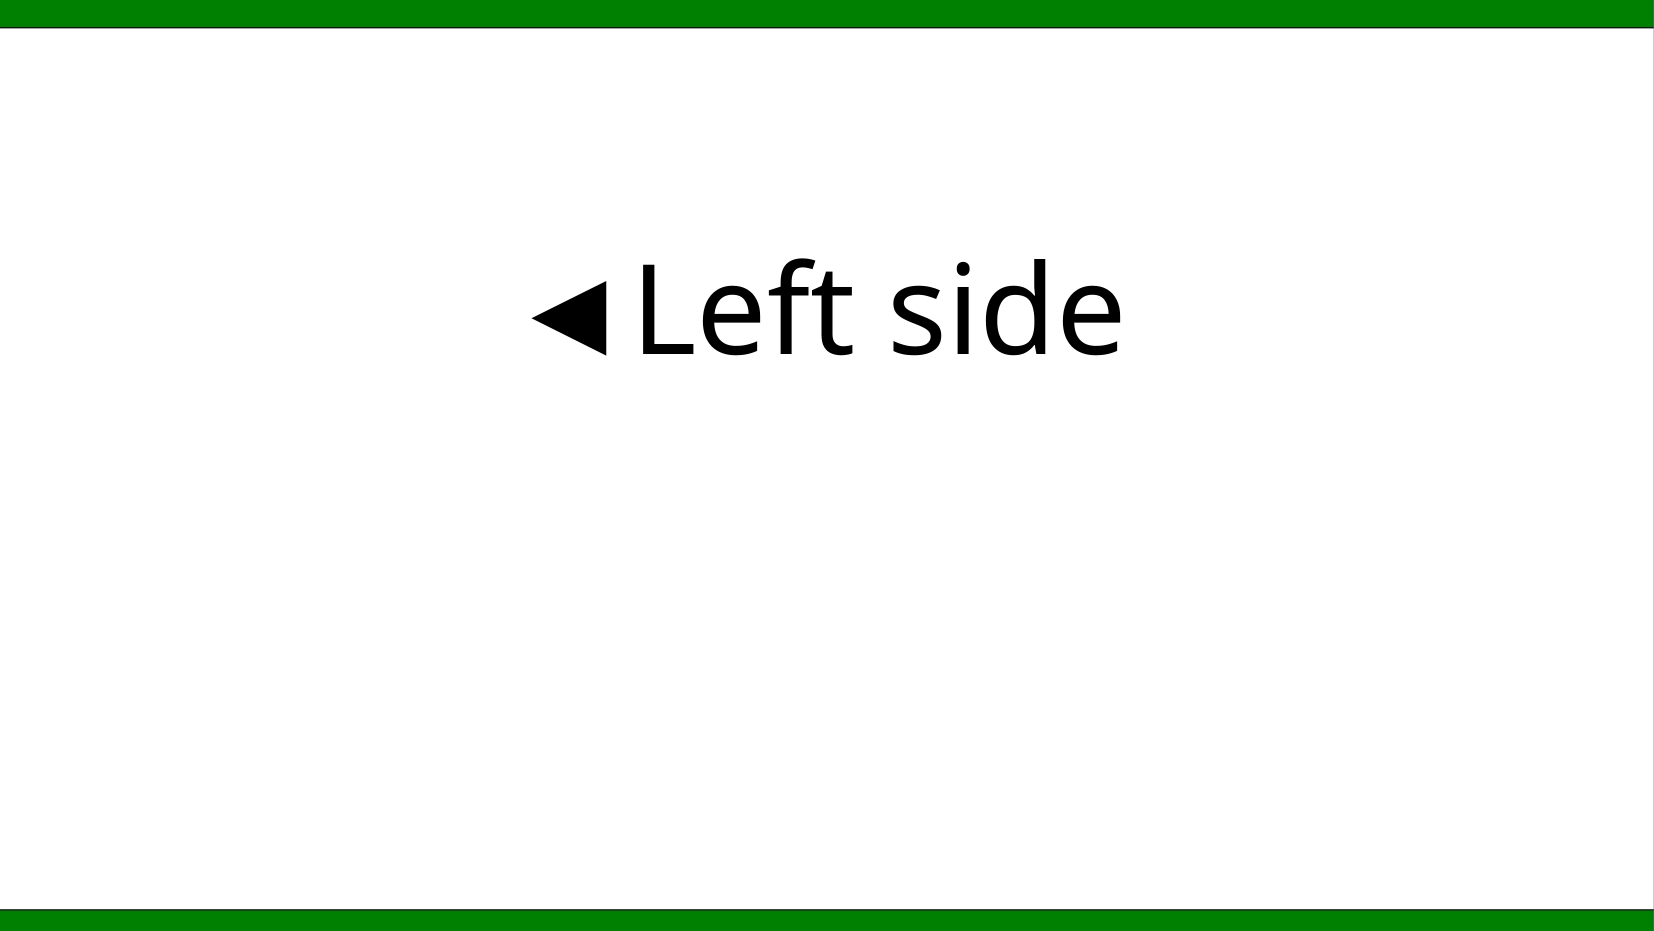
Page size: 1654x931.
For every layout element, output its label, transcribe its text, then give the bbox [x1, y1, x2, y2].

picture [0, 0, 1654, 931]
text_box ◄Left side [255, 213, 1381, 511]
